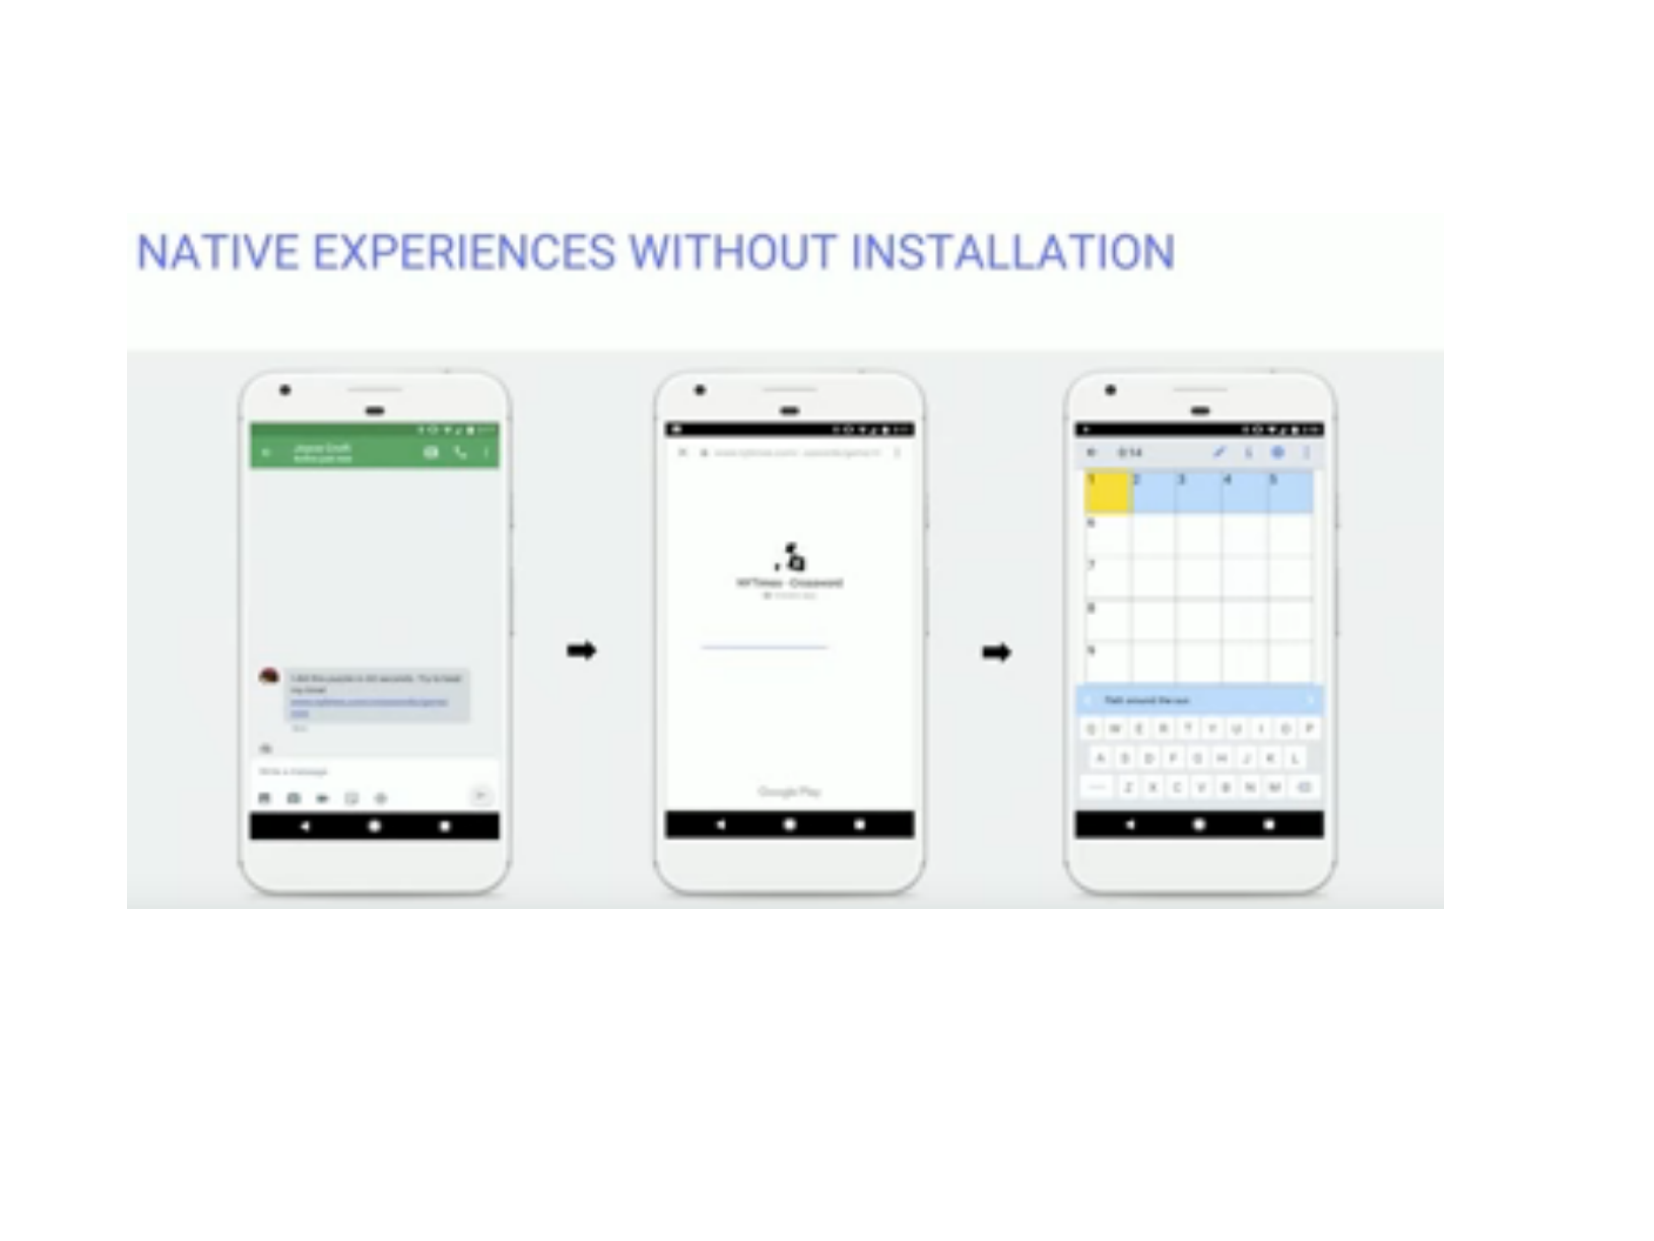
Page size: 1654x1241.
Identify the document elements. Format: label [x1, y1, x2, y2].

picture [127, 213, 1444, 909]
